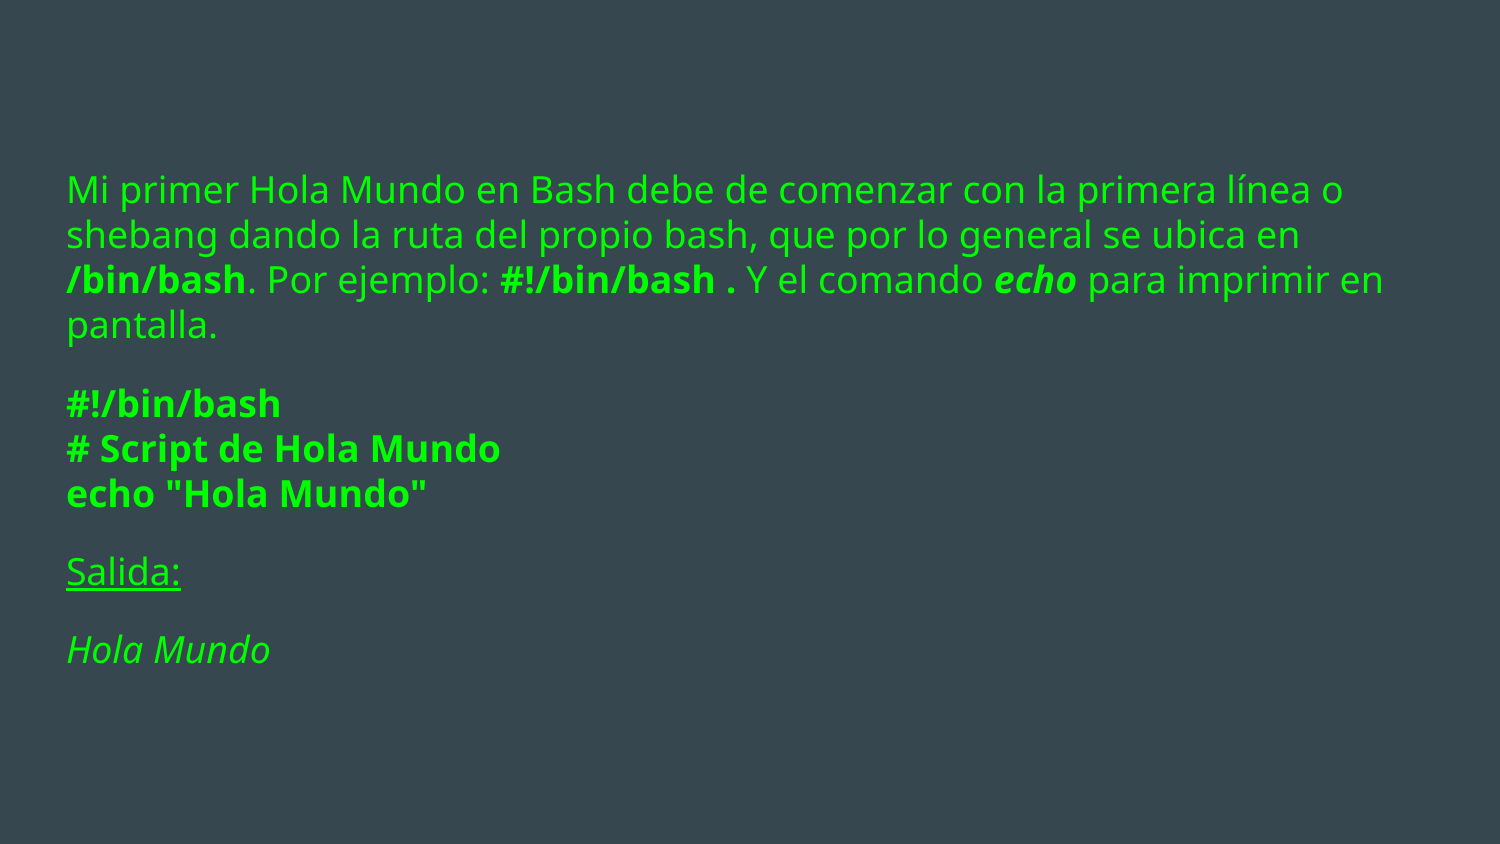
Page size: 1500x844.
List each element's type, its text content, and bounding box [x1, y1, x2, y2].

list Mi primer Hola Mundo en Bash debe de comenzar con la primera línea o shebang dando la ruta del propio bash, que por lo general se ubica en /bin/bash. Por ejemplo: #!/bin/bash . Y el comando echo para imprimir en pantalla. #!/bin/bash # Script de Hola Mundo echo "Hola Mundo" Salida: Hola Mundo [51, 72, 1449, 788]
